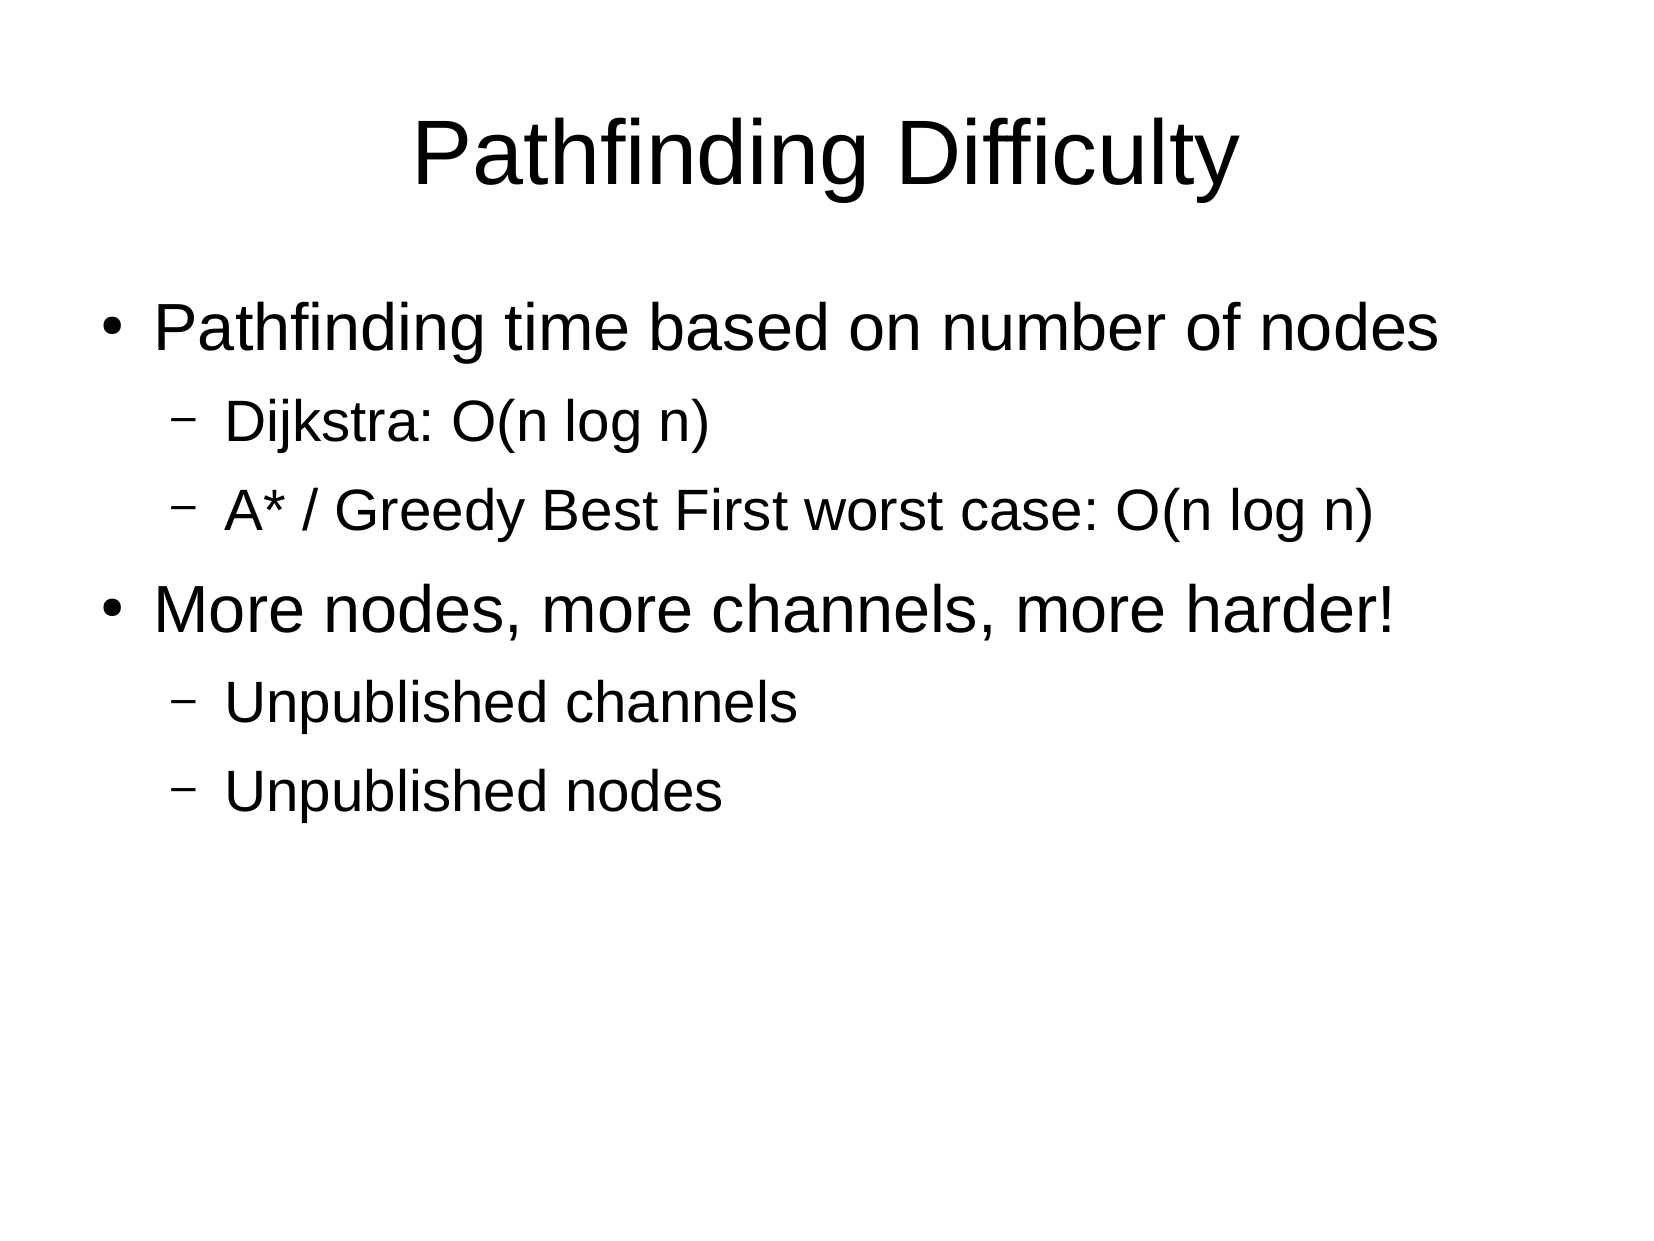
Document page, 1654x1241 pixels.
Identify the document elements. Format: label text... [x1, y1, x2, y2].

list Pathfinding time based on number of nodes Dijkstra: O(n log n) A* / Greedy Best First worst case: O(n log n) More nodes, more channels, more harder! Unpublished channels Unpublished nodes [82, 290, 1571, 1010]
title Pathfinding Difficulty [82, 49, 1571, 257]
